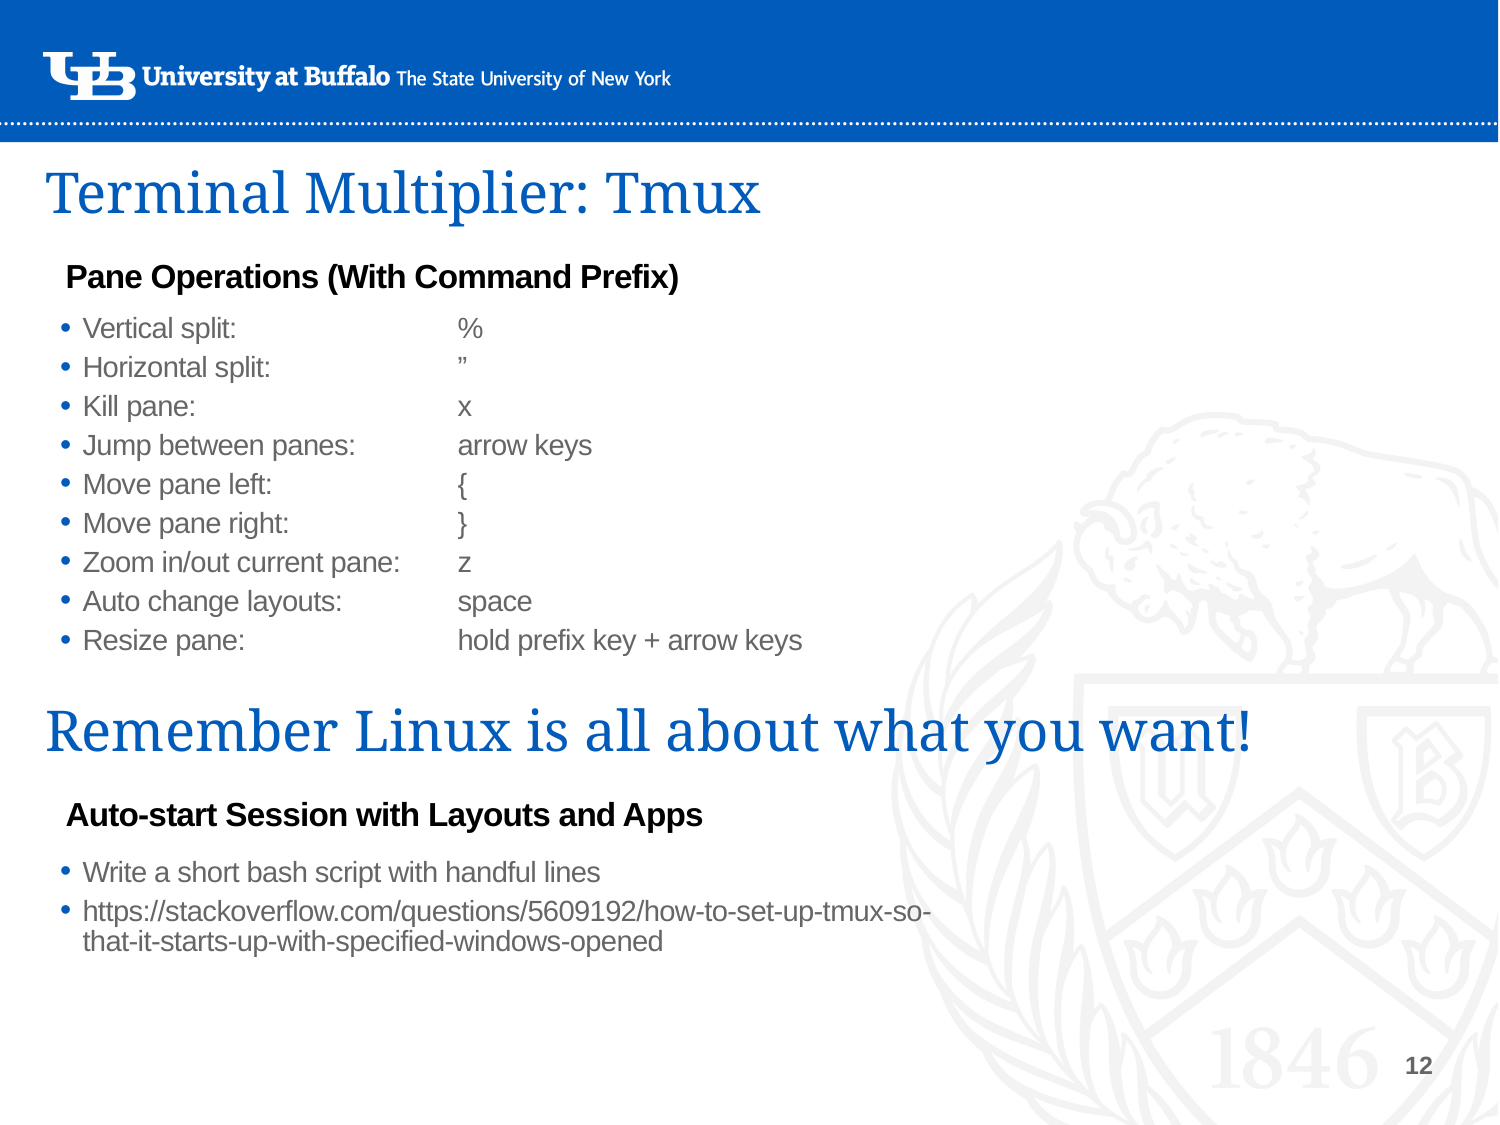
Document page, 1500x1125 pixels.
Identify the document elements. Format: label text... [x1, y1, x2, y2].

text_box Pane Operations (With Command Prefix) [50, 251, 871, 307]
list Vertical split: % Horizontal split: ” Kill pane: x Jump between panes: arrow keys Move pane left: { Move pane right: } Zoom in/out current pane: z Auto change layouts: space Resize pane: hold prefix key + arrow keys [30, 307, 976, 676]
picture [0, 0, 1499, 1125]
list Write a short bash script with handful lines https://stackoverflow.com/questions/5609192/how-to-set-up-tmux-so-that-it-starts-up-with-specified-windows-opened [30, 850, 976, 968]
title Remember Linux is all about what you want! [30, 691, 1387, 770]
title Terminal Multiplier: Tmux [30, 153, 1387, 233]
text_box Auto-start Session with Layouts and Apps [50, 789, 871, 845]
